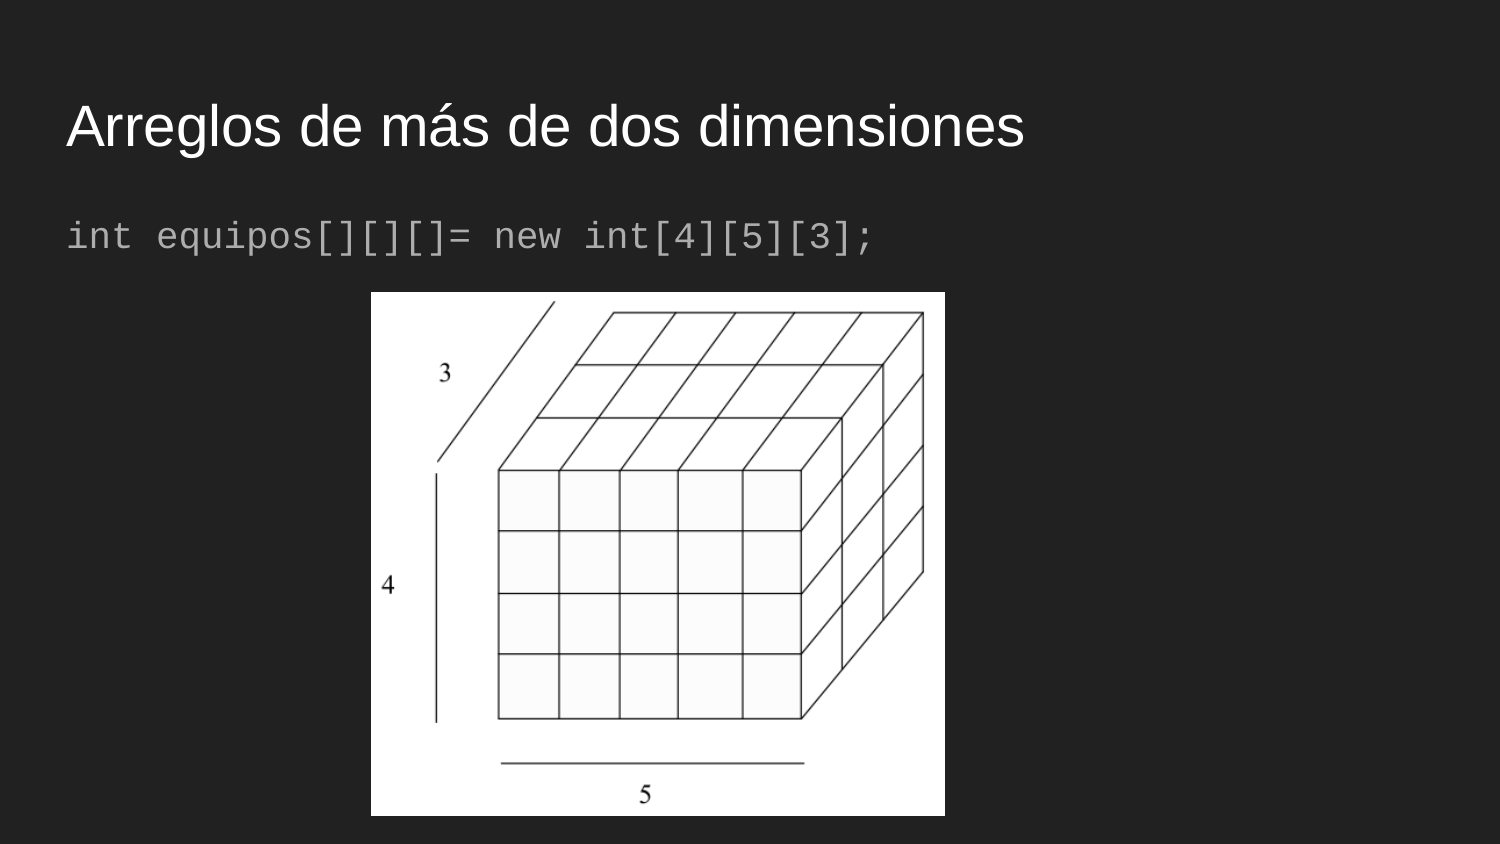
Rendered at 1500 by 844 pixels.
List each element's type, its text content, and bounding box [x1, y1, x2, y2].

list int equipos[][][]= new int[4][5][3]; [51, 189, 1449, 271]
title Arreglos de más de dos dimensiones [51, 72, 1449, 167]
picture [371, 292, 945, 816]
